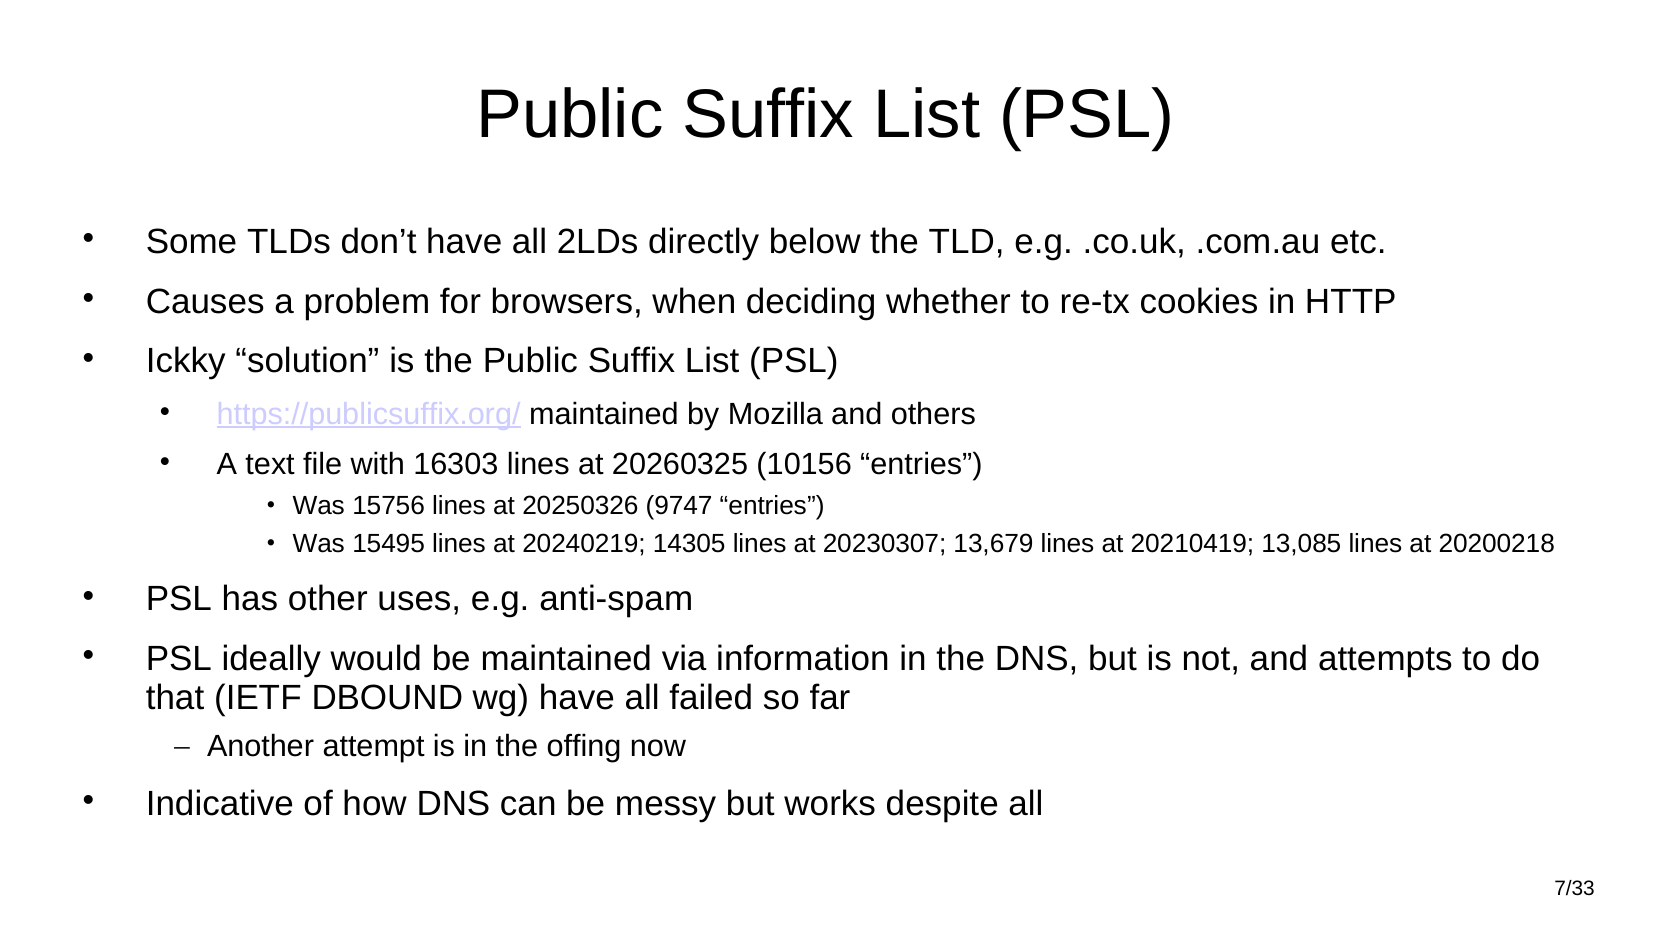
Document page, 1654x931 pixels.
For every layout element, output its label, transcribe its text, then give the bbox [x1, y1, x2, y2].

title Public Suffix List (PSL) [82, 37, 1570, 192]
list Some TLDs don’t have all 2LDs directly below the TLD, e.g. .co.uk, .com.au etc. Causes a problem for browsers, when deciding whether to re-tx cookies in HTTP Ickky “solution” is the Public Suffix List (PSL) https://publicsuffix.org/ maintained by Mozilla and others A text file with 16303 lines at 20260325 (10156 “entries”) Was 15756 lines at 20250326 (9747 “entries”) Was 15495 lines at 20240219; 14305 lines at 20230307; 13,679 lines at 20210419; 13,085 lines at 20200218 PSL has other uses, e.g. anti-spam PSL ideally would be maintained via information in the DNS, but is not, and attempts to do that (IETF DBOUND wg) have all failed so far Another attempt is in the offing now Indicative of how DNS can be messy but works despite all [82, 217, 1570, 827]
